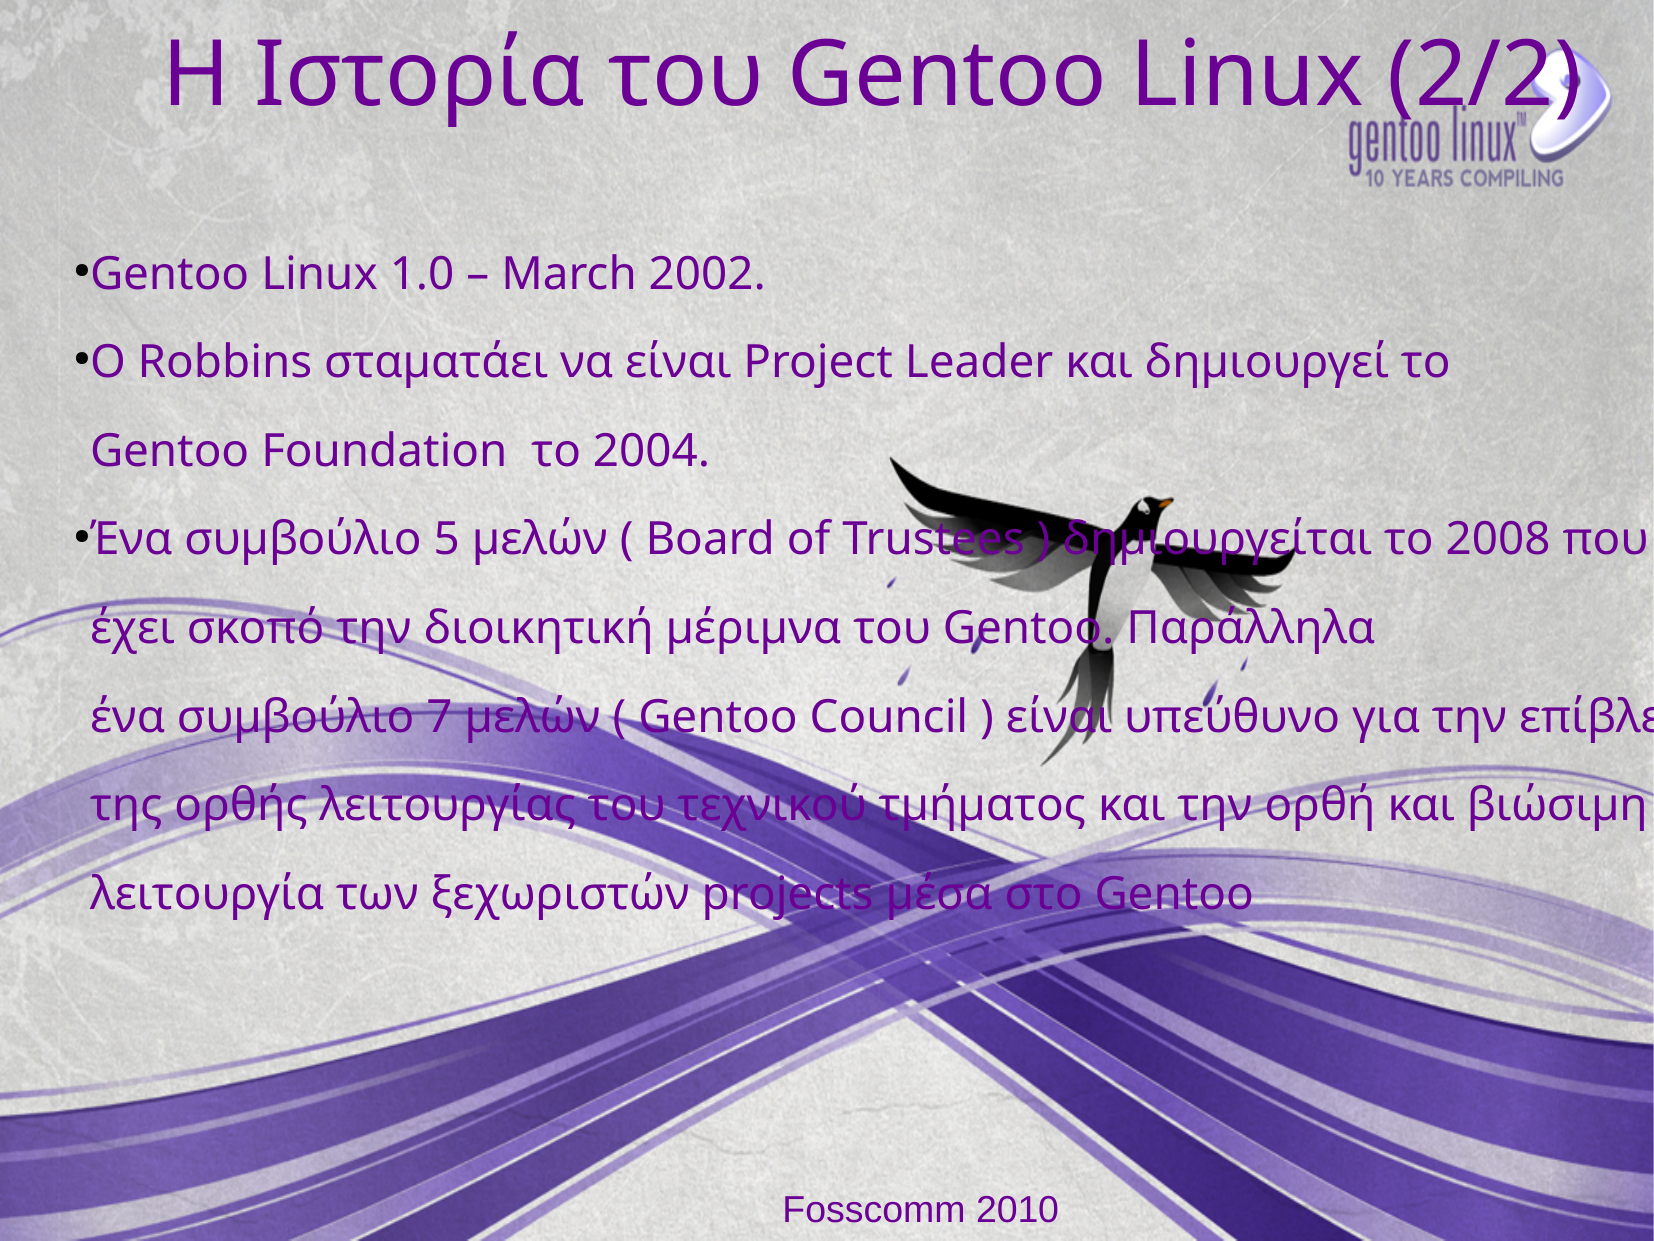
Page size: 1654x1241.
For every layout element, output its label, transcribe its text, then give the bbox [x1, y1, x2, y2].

picture [1647, 710, 1654, 718]
text_box Gentoo Linux 1.0 – March 2002. Ο Robbins σταματάει να είναι Project Leader και δημιουργεί το Gentoo Foundation το 2004. Ένα συμβούλιο 5 μελών ( Board of Trustees ) δημιουργείται το 2008 που έχει σκοπό την διοικητική μέριμνα του Gentoo. Παράλληλα ένα συμβούλιο 7 μελών ( Gentoo Council ) είναι υπεύθυνο για την επίβλεψη της ορθής λειτουργίας του τεχνικού τμήματος και την ορθή και βιώσιμη λειτουργία των ξεχωριστών projects μέσα στο Gentoo [59, 206, 1647, 931]
picture [0, 0, 1654, 1241]
picture [1647, 721, 1654, 729]
text_box Fosscomm 2010 [767, 1181, 1075, 1238]
text_box Η Ιστορία του Gentoo Linux (2/2) [147, 0, 1591, 178]
